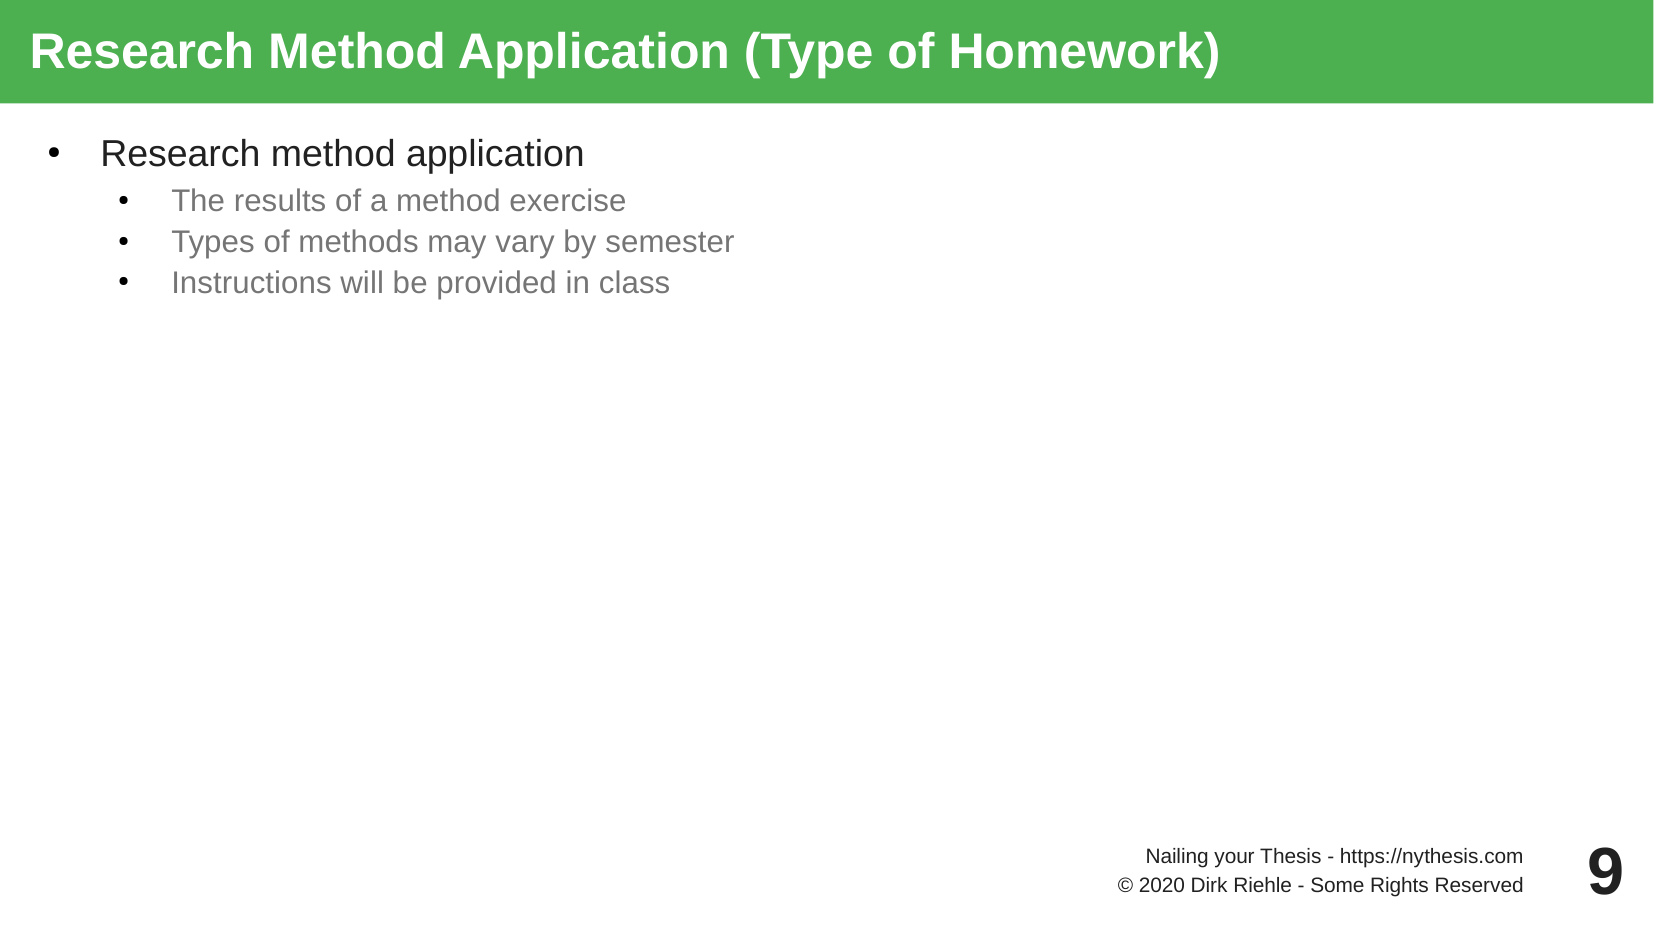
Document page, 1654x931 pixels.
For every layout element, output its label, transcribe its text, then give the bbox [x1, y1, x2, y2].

list Research method application The results of a method exercise Types of methods may vary by semester Instructions will be provided in class [29, 132, 1625, 813]
title Research Method Application (Type of Homework) [0, 0, 1654, 104]
